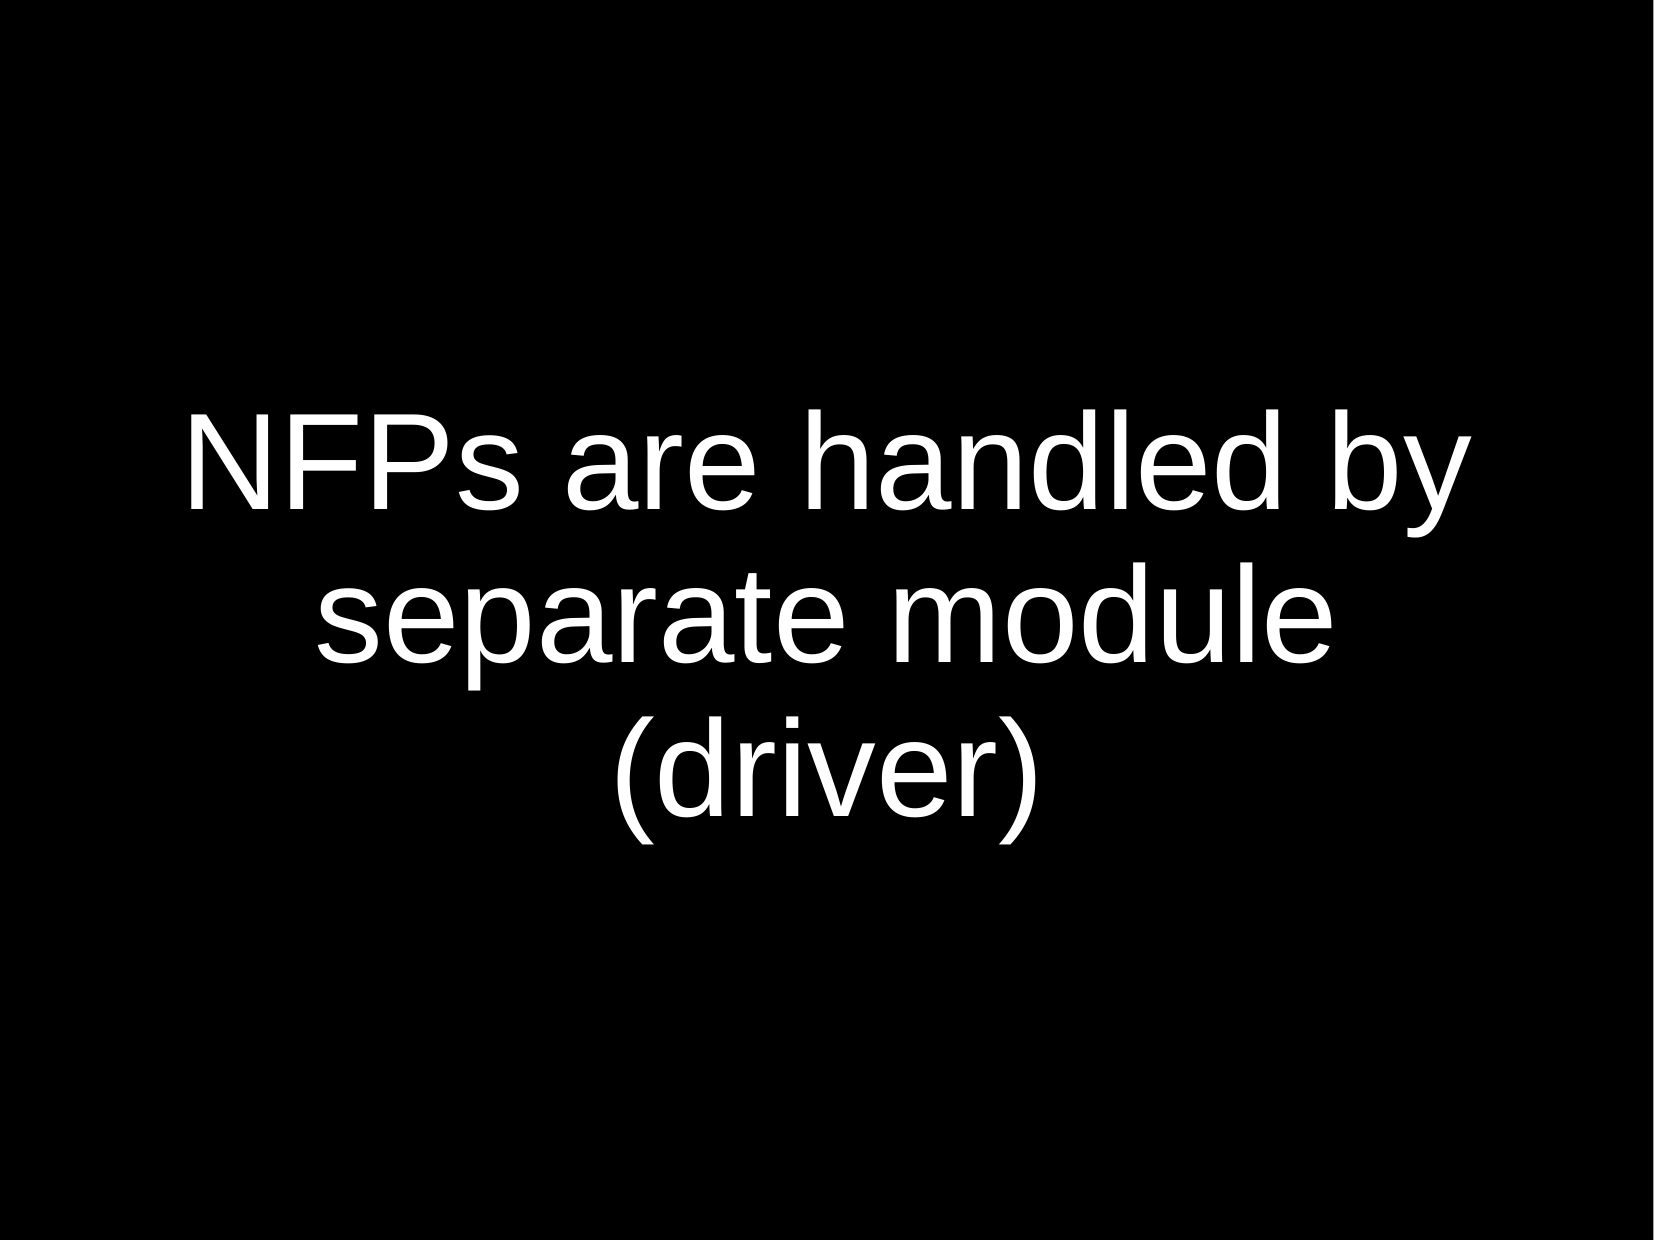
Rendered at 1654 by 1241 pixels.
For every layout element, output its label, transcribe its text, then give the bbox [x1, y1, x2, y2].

title NFPs are handled by separate module (driver) [82, 49, 1571, 1182]
